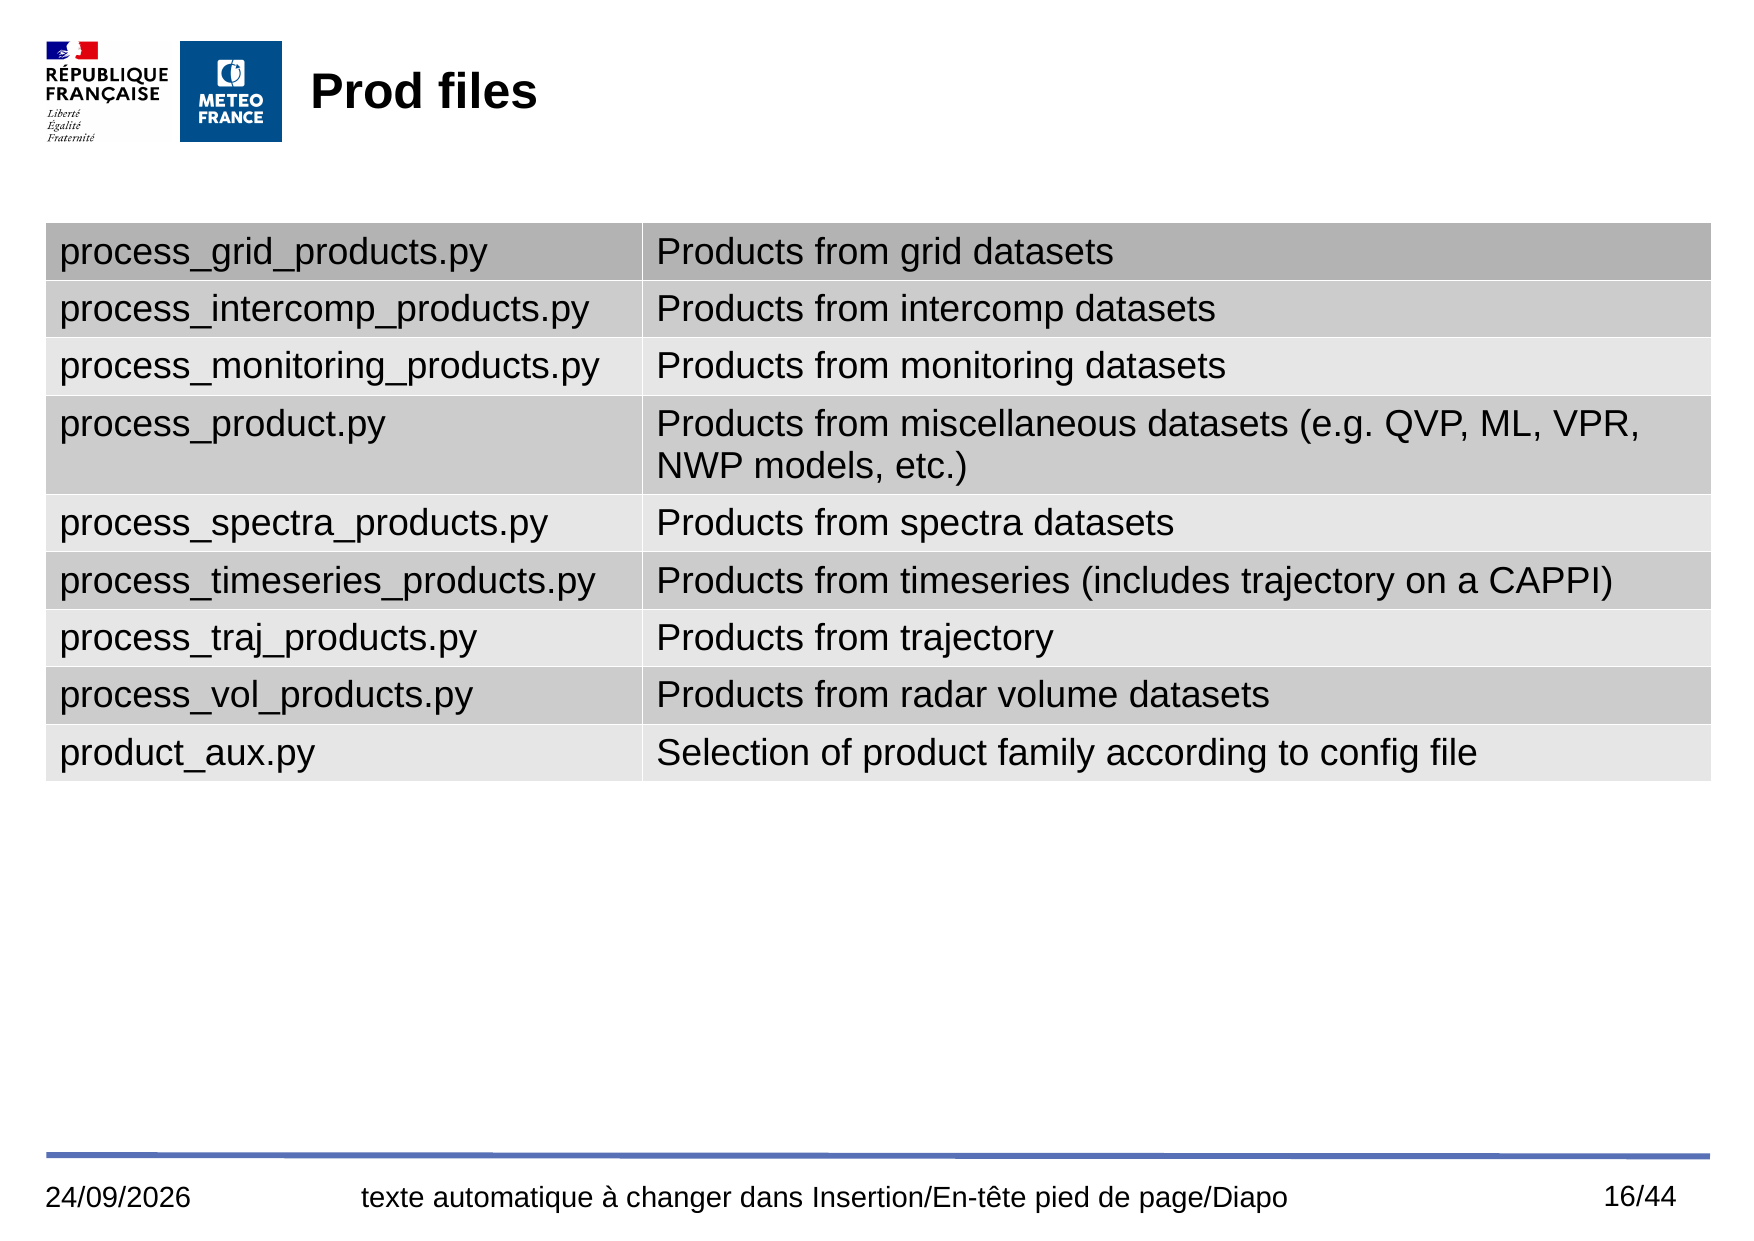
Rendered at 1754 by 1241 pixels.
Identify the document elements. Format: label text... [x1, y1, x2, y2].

table_cell process_vol_products.py [46, 667, 642, 724]
picture [46, 41, 172, 142]
table_cell process_spectra_products.py [46, 495, 642, 551]
table_cell Products from timeseries (includes trajectory on a CAPPI) [643, 552, 1711, 609]
table_cell process_traj_products.py [46, 610, 642, 666]
table_cell Products from miscellaneous datasets (e.g. QVP, ML, VPR, NWP models, etc.) [643, 396, 1711, 494]
table_cell process_intercomp_products.py [46, 281, 642, 337]
table_cell process_monitoring_products.py [46, 338, 642, 395]
table_cell process_timeseries_products.py [46, 552, 642, 609]
table_cell Products from radar volume datasets [643, 667, 1711, 724]
title Prod files [310, 40, 1697, 142]
table_header Products from grid datasets [643, 223, 1711, 280]
picture [180, 41, 282, 142]
table_cell product_aux.py [46, 725, 642, 781]
table_cell Products from intercomp datasets [643, 281, 1711, 337]
table_cell Selection of product family according to config file [643, 725, 1711, 781]
table_cell Products from spectra datasets [643, 495, 1711, 551]
table_cell Products from monitoring datasets [643, 338, 1711, 395]
table_cell Products from trajectory [643, 610, 1711, 666]
table_header process_grid_products.py [46, 223, 642, 280]
table_cell process_product.py [46, 396, 642, 494]
